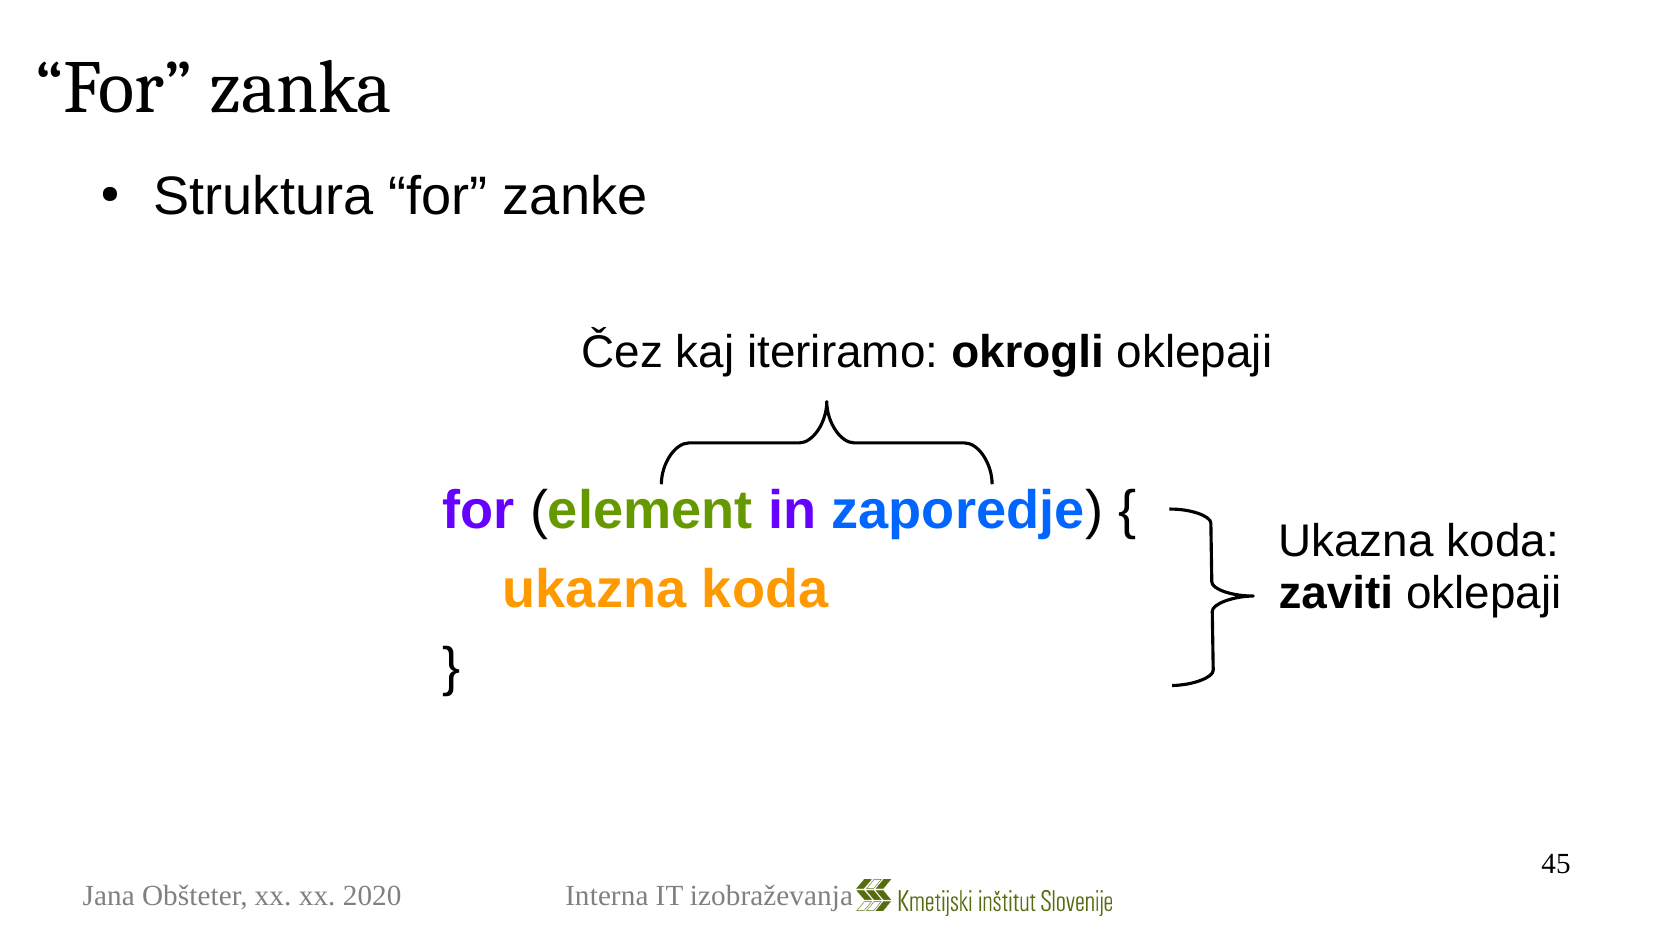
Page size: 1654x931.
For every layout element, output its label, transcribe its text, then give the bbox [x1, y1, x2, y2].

text_box Čez kaj iteriramo: okrogli oklepaji [566, 318, 1335, 437]
title “For” zanka [35, 21, 1524, 154]
picture [856, 879, 1112, 916]
list Struktura “for” zanke for (element in zaporedje) { ukazna koda } [82, 165, 1642, 827]
text_box Ukazna koda: zaviti oklepaji [1263, 507, 1607, 677]
